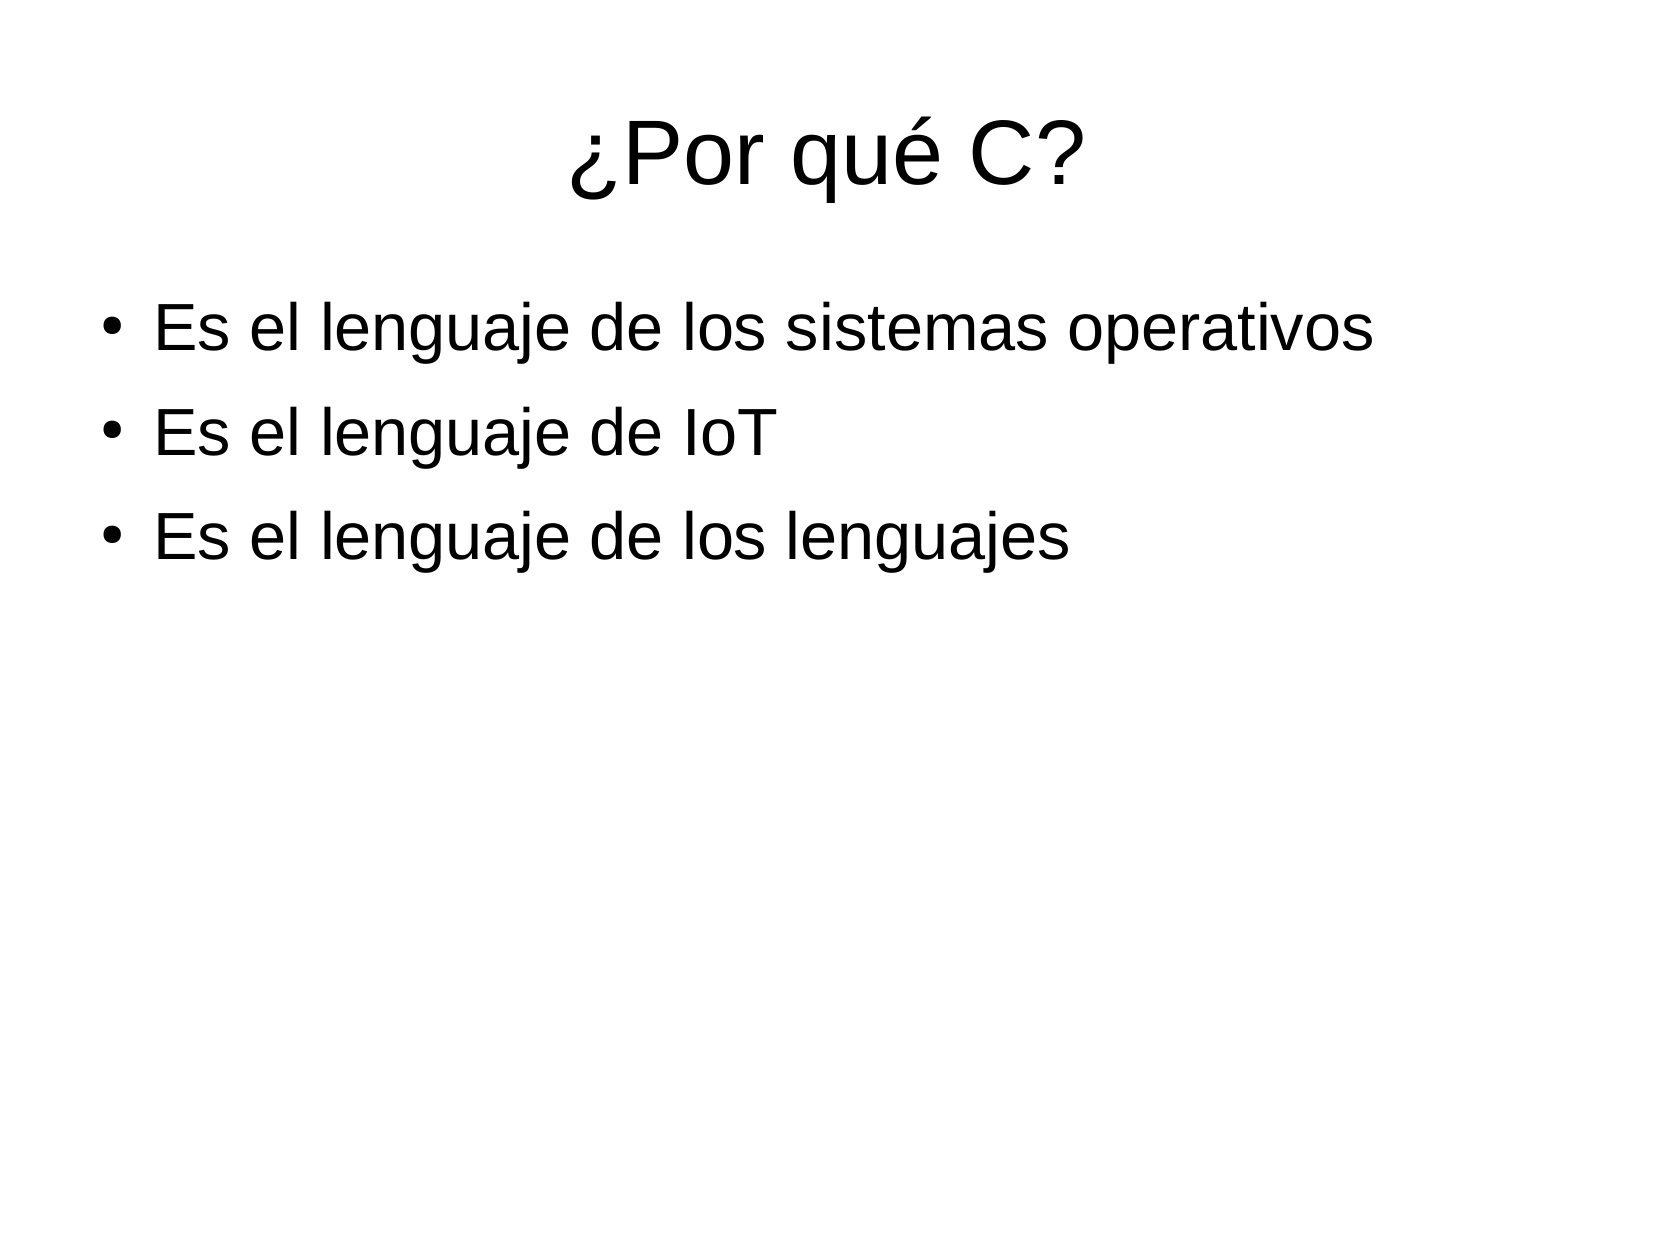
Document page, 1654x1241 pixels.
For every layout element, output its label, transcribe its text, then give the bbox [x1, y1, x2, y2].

list Es el lenguaje de los sistemas operativos Es el lenguaje de IoT Es el lenguaje de los lenguajes [82, 290, 1571, 1010]
title ¿Por qué C? [82, 49, 1571, 257]
